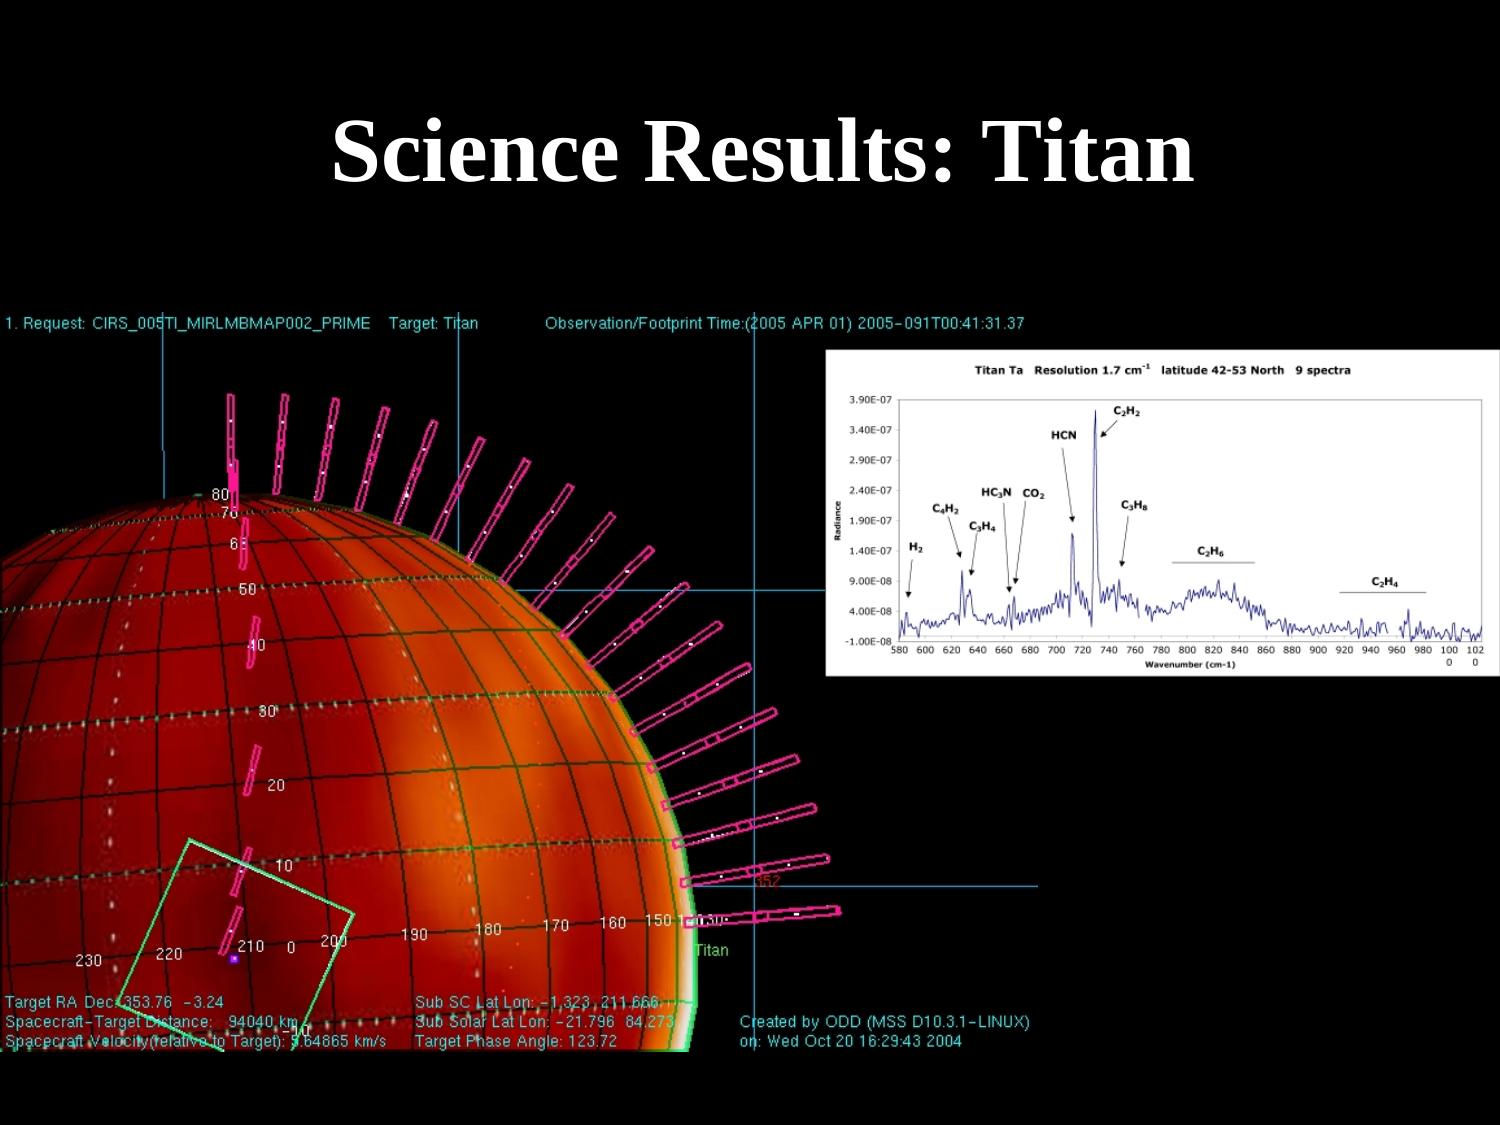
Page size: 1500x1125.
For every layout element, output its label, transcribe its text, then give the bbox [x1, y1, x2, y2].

picture [0, 312, 1500, 1061]
title Science Results: Titan [76, 66, 1451, 254]
